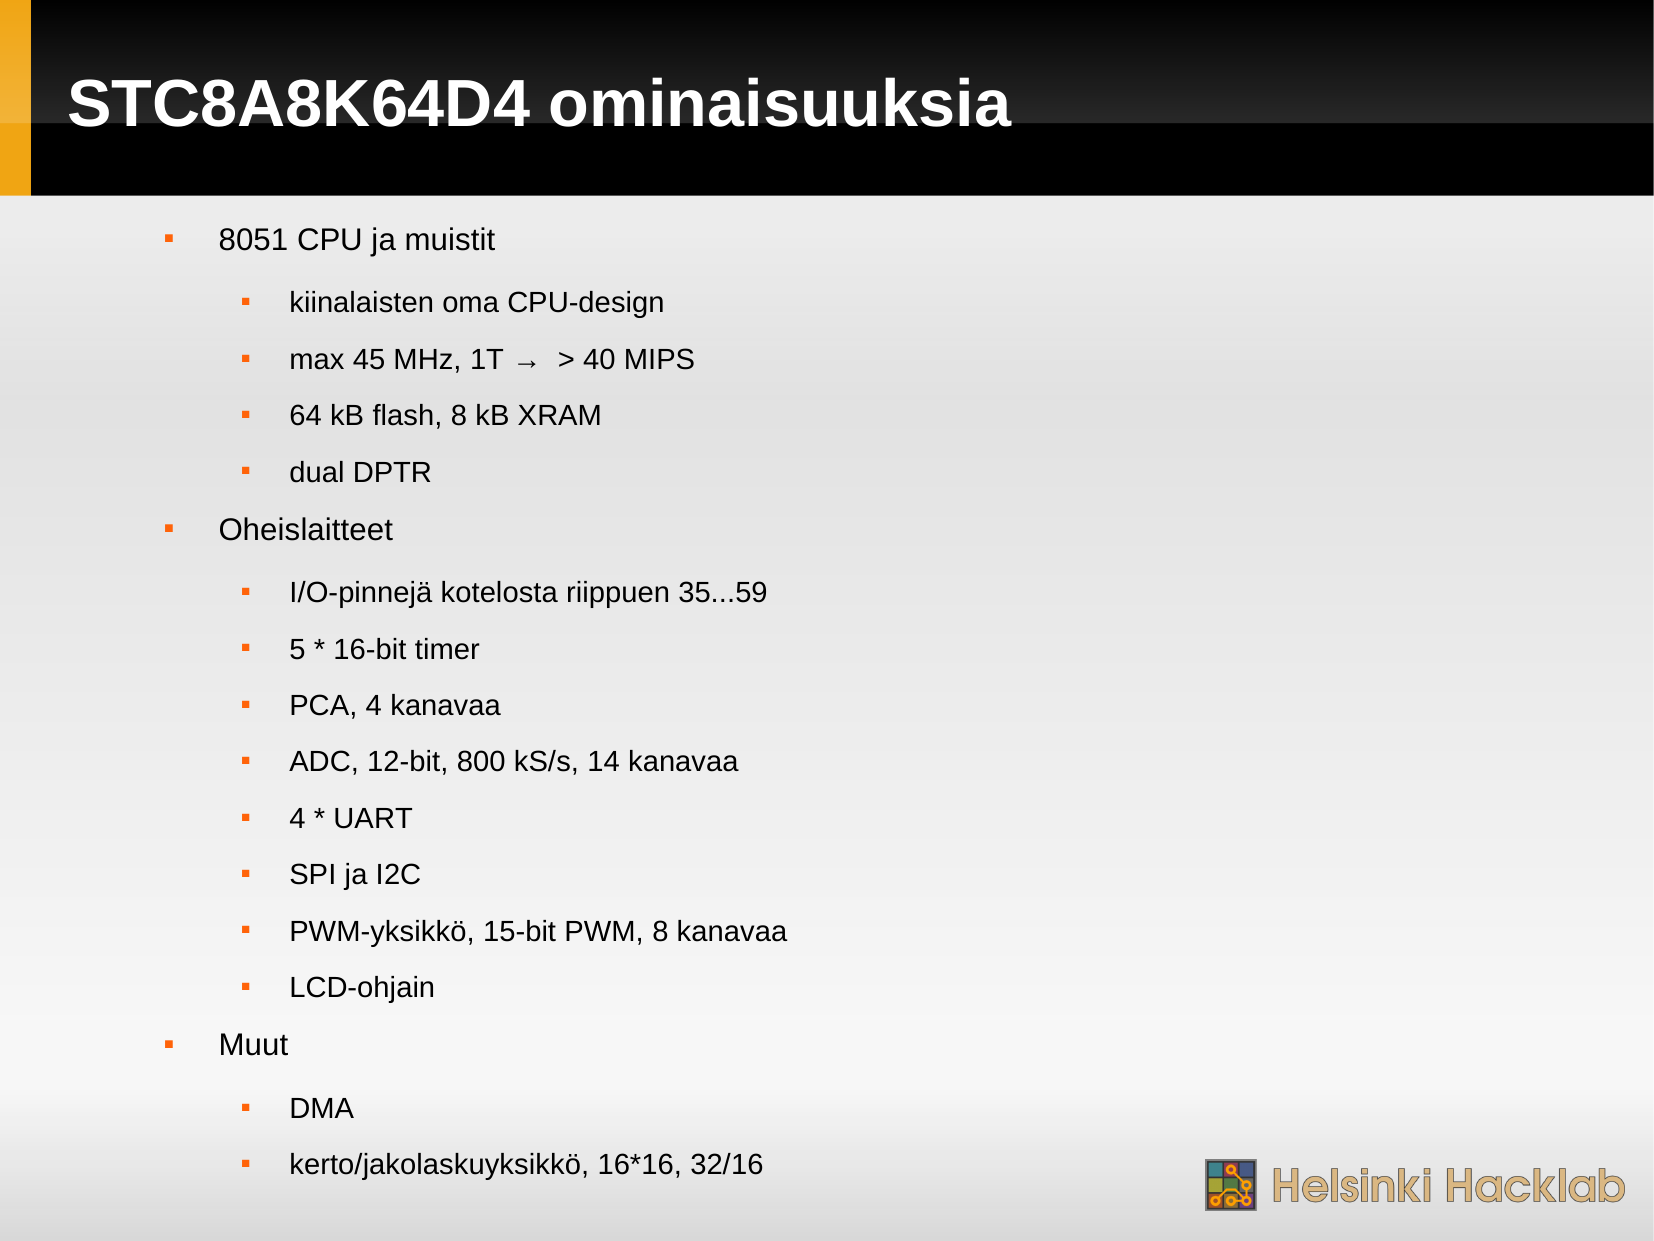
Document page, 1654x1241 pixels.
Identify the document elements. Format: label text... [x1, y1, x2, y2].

list 8051 CPU ja muistit kiinalaisten oma CPU-design max 45 MHz, 1T → > 40 MIPS 64 kB flash, 8 kB XRAM dual DPTR Oheislaitteet I/O-pinnejä kotelosta riippuen 35...59 5 * 16-bit timer PCA, 4 kanavaa ADC, 12-bit, 800 kS/s, 14 kanavaa 4 * UART SPI ja I2C PWM-yksikkö, 15-bit PWM, 8 kanavaa LCD-ohjain Muut DMA kerto/jakolaskuyksikkö, 16*16, 32/16 [147, 222, 1536, 1189]
picture [0, 0, 1654, 1241]
title STC8A8K64D4 ominaisuuksia [67, 0, 1556, 208]
